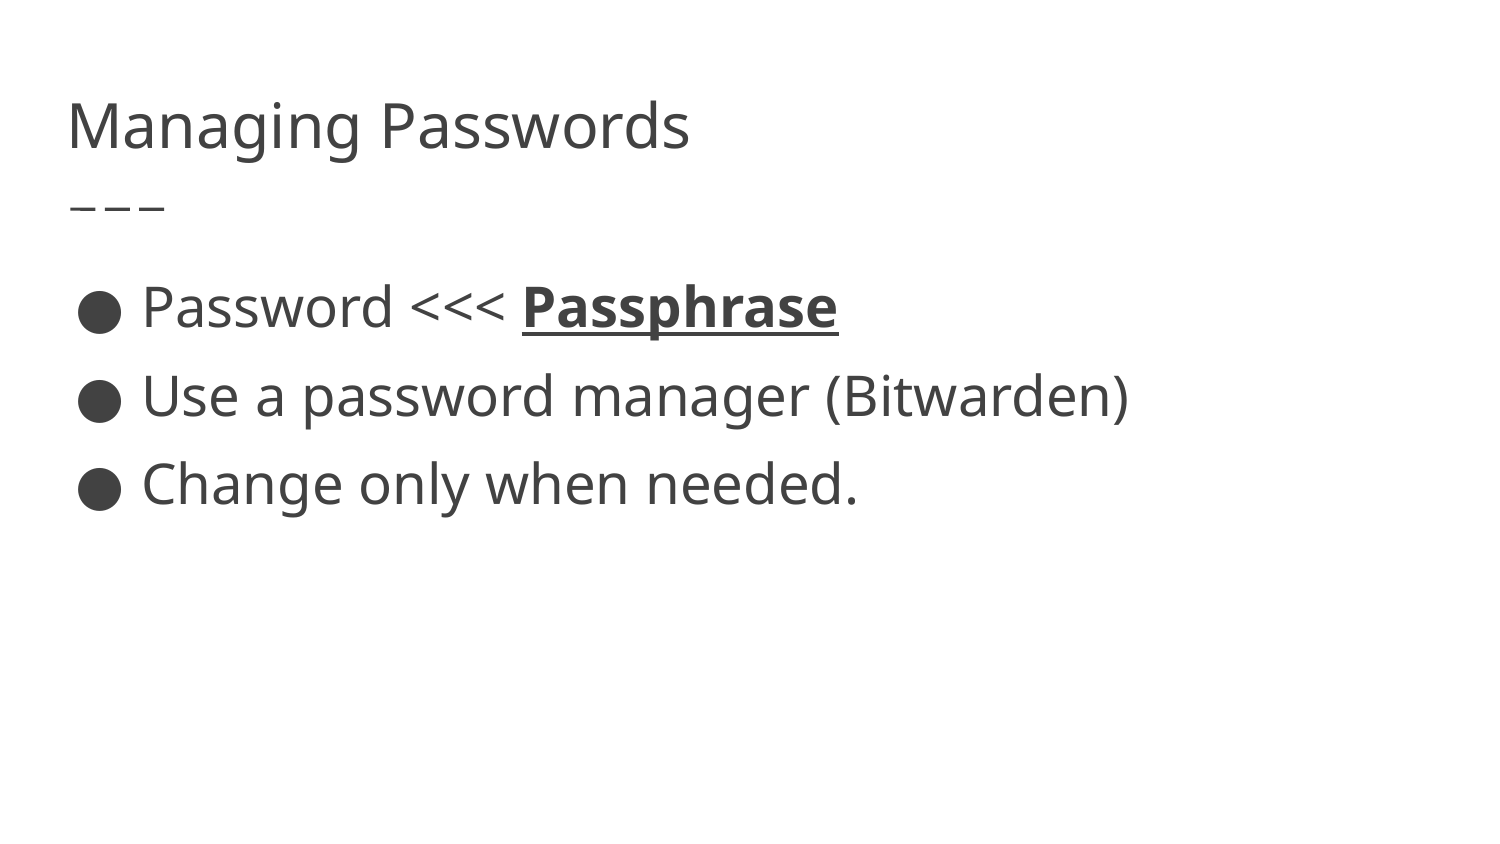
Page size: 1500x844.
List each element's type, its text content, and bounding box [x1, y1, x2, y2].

list Password <<< Passphrase Use a password manager (Bitwarden) Change only when needed. [51, 240, 1449, 750]
title Managing Passwords [51, 61, 1449, 182]
